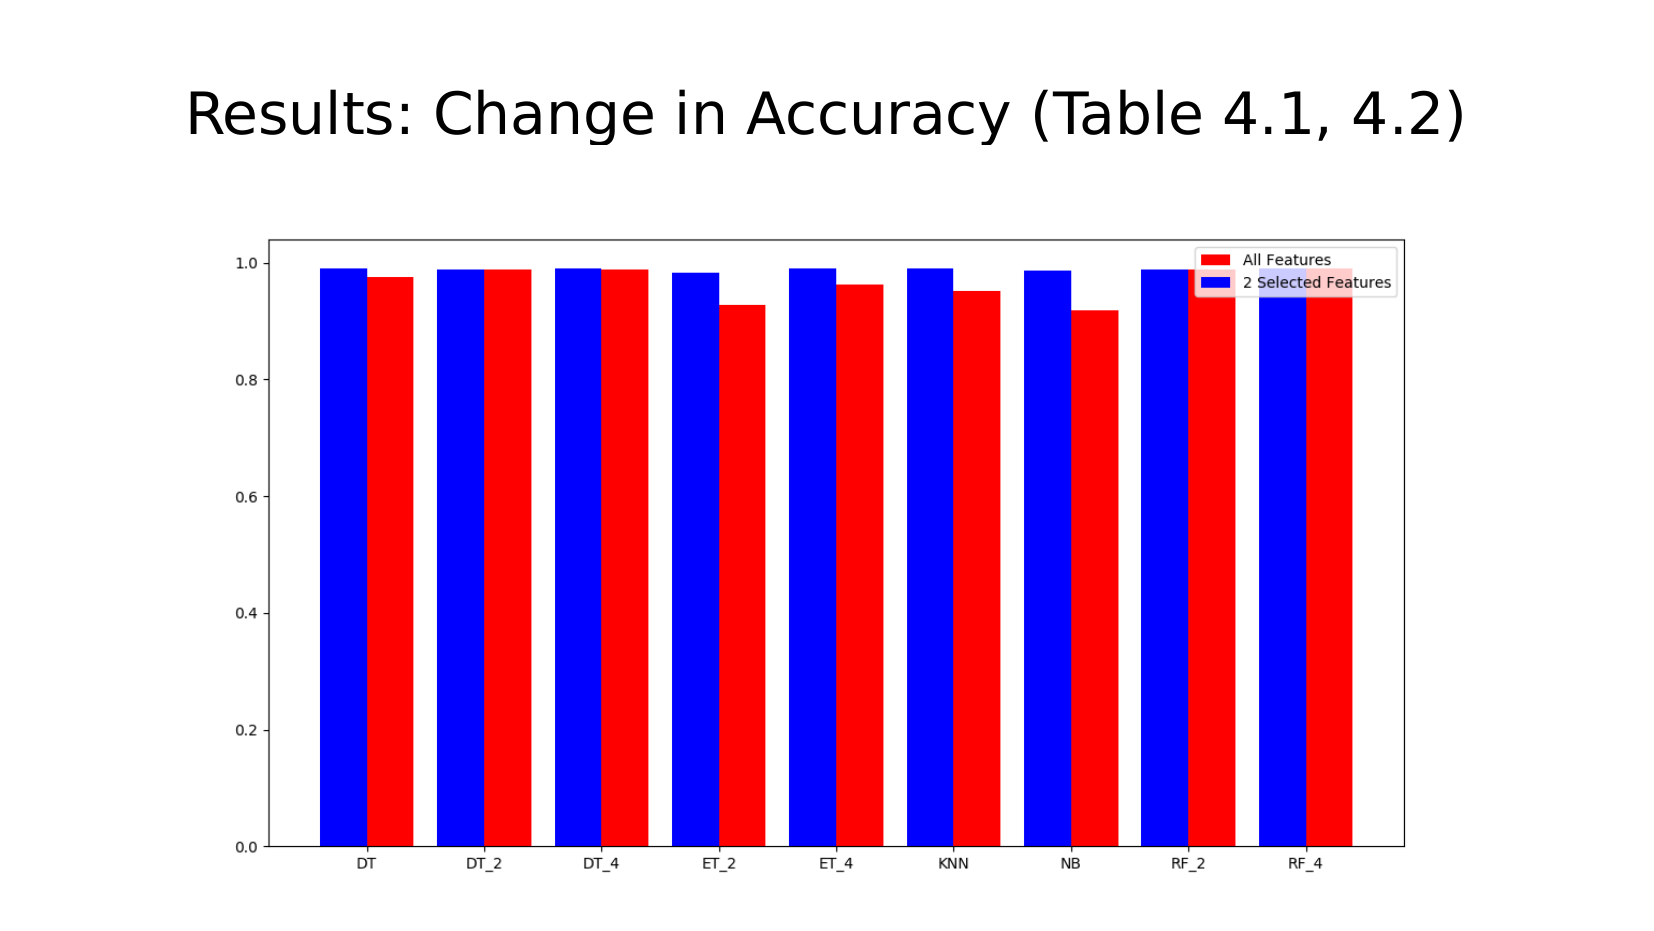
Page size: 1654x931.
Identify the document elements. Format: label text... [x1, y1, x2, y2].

picture [85, 145, 1551, 931]
title Results: Change in Accuracy (Table 4.1, 4.2) [82, 37, 1571, 193]
